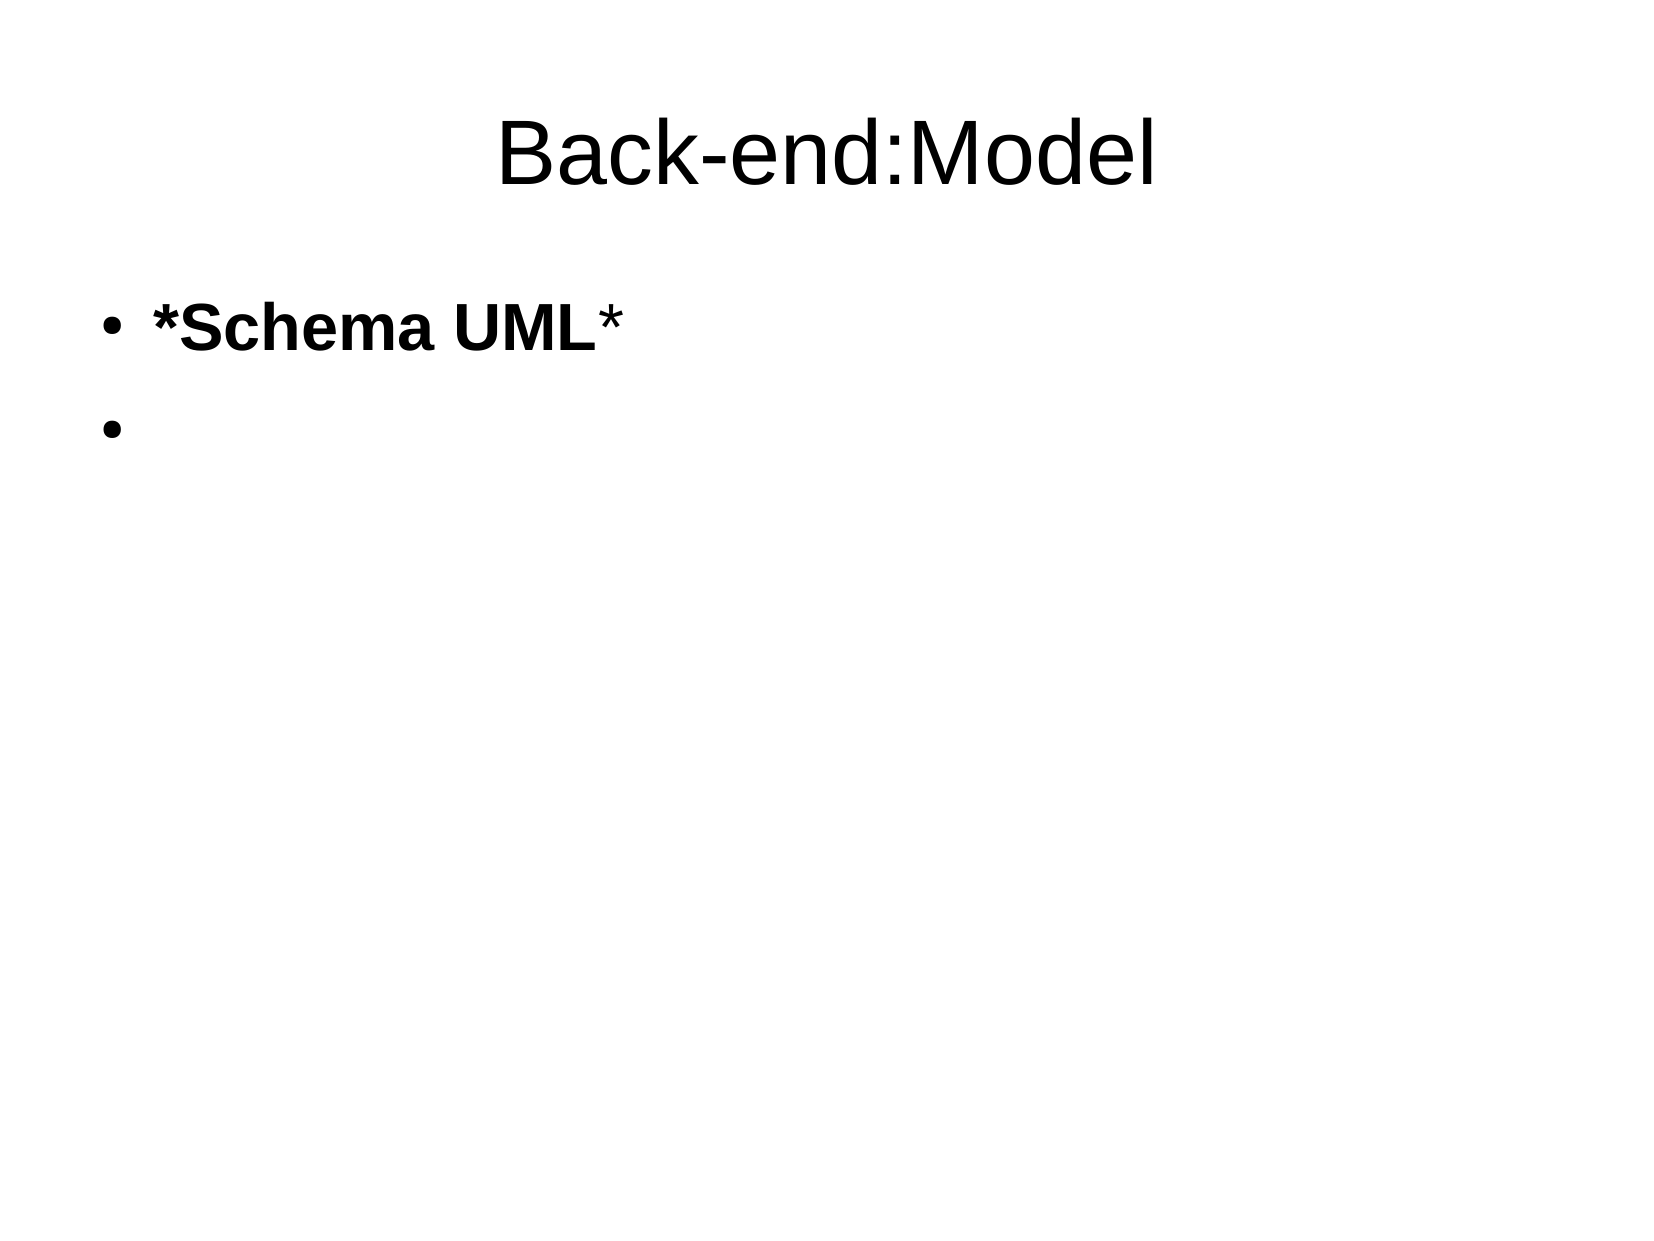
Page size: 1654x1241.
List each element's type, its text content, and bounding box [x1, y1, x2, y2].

list *Schema UML* [82, 290, 1571, 1010]
title Back-end:Model [82, 49, 1571, 257]
